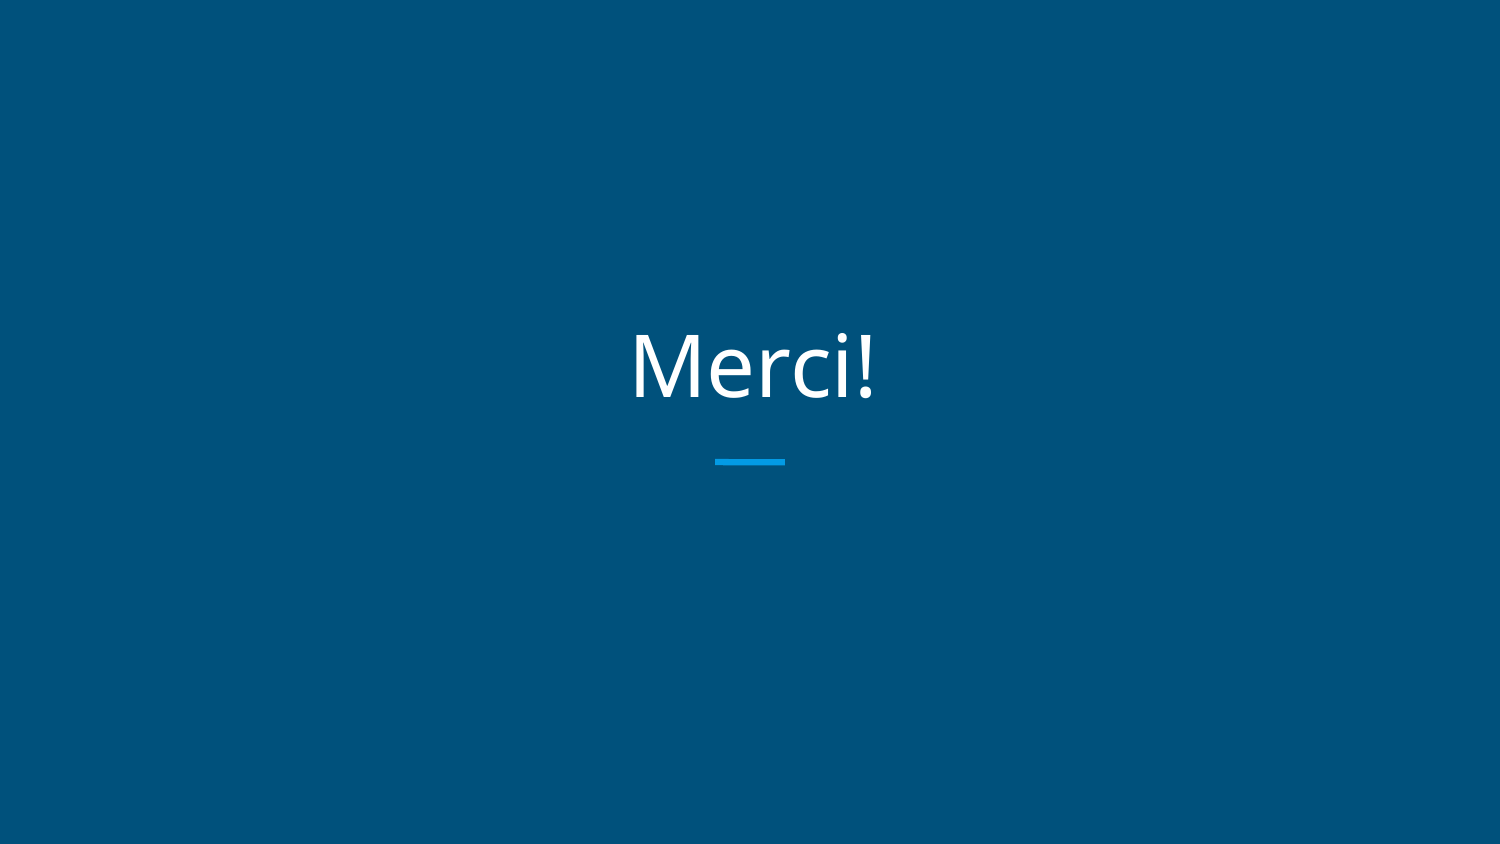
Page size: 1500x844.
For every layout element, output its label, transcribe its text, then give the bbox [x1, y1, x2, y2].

title Merci! [78, 289, 1428, 439]
